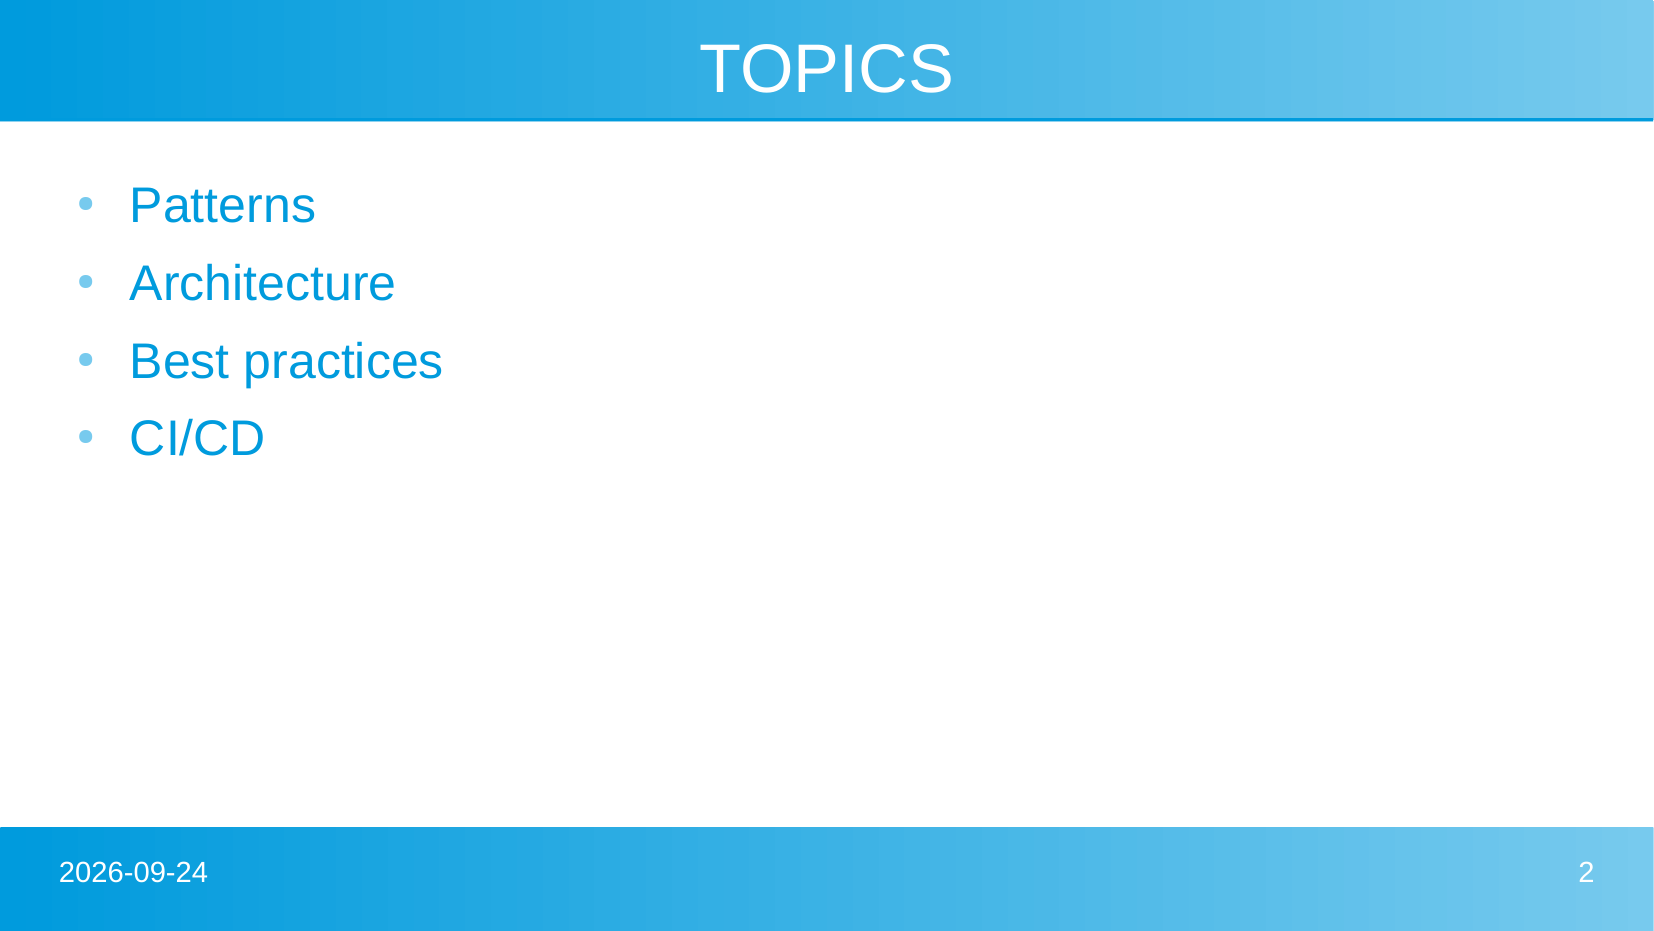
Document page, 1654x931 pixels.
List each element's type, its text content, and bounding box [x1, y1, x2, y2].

title TOPICS [59, 29, 1595, 108]
list Patterns Architecture Best practices CI/CD [59, 177, 1595, 768]
